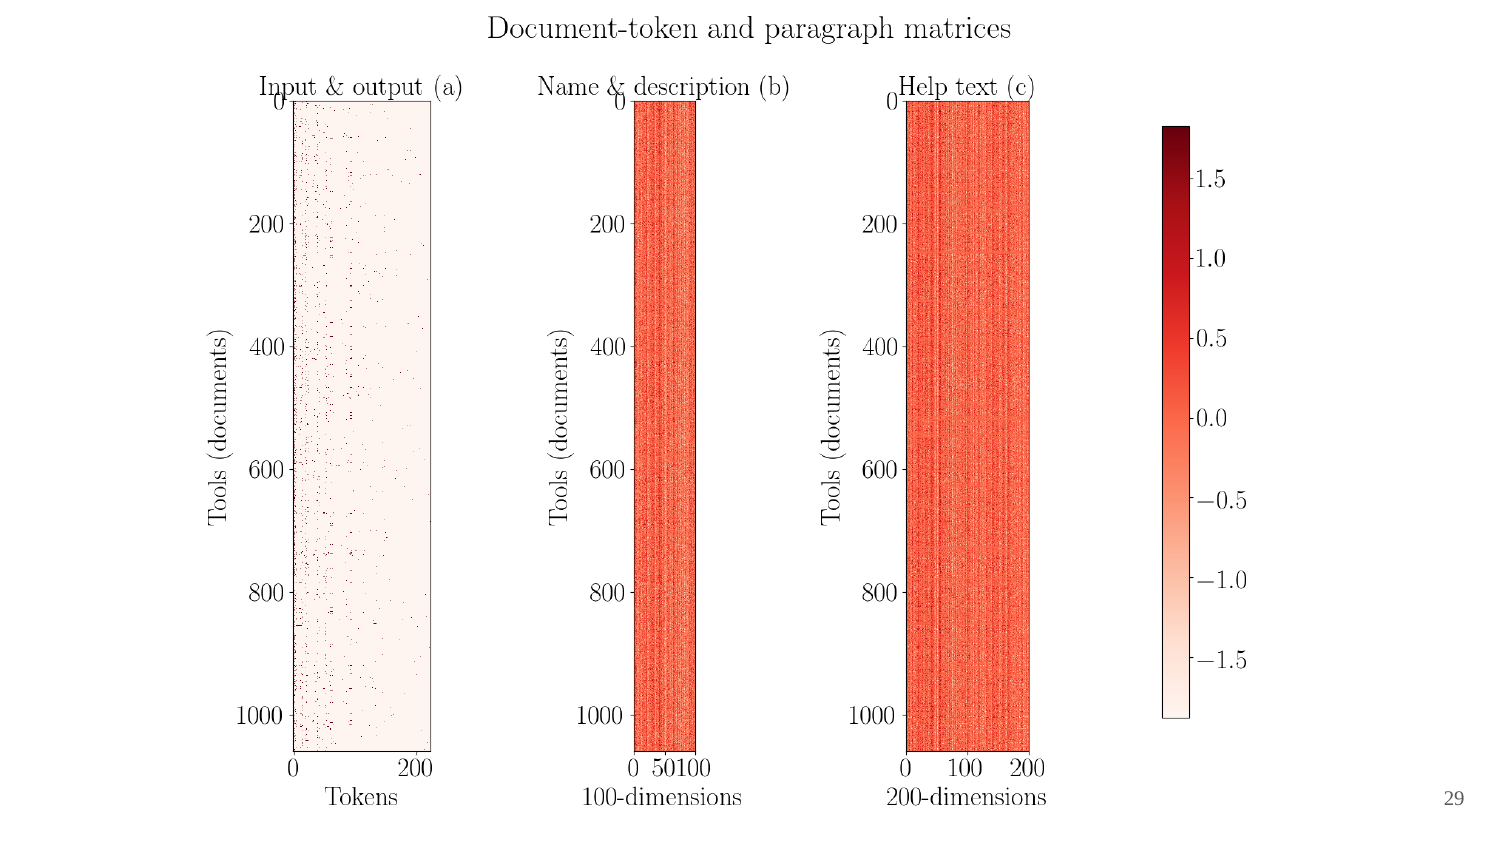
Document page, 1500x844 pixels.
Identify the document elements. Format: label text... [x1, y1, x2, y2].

slide_number <number> [1436, 764, 1480, 830]
picture [64, 0, 1436, 844]
